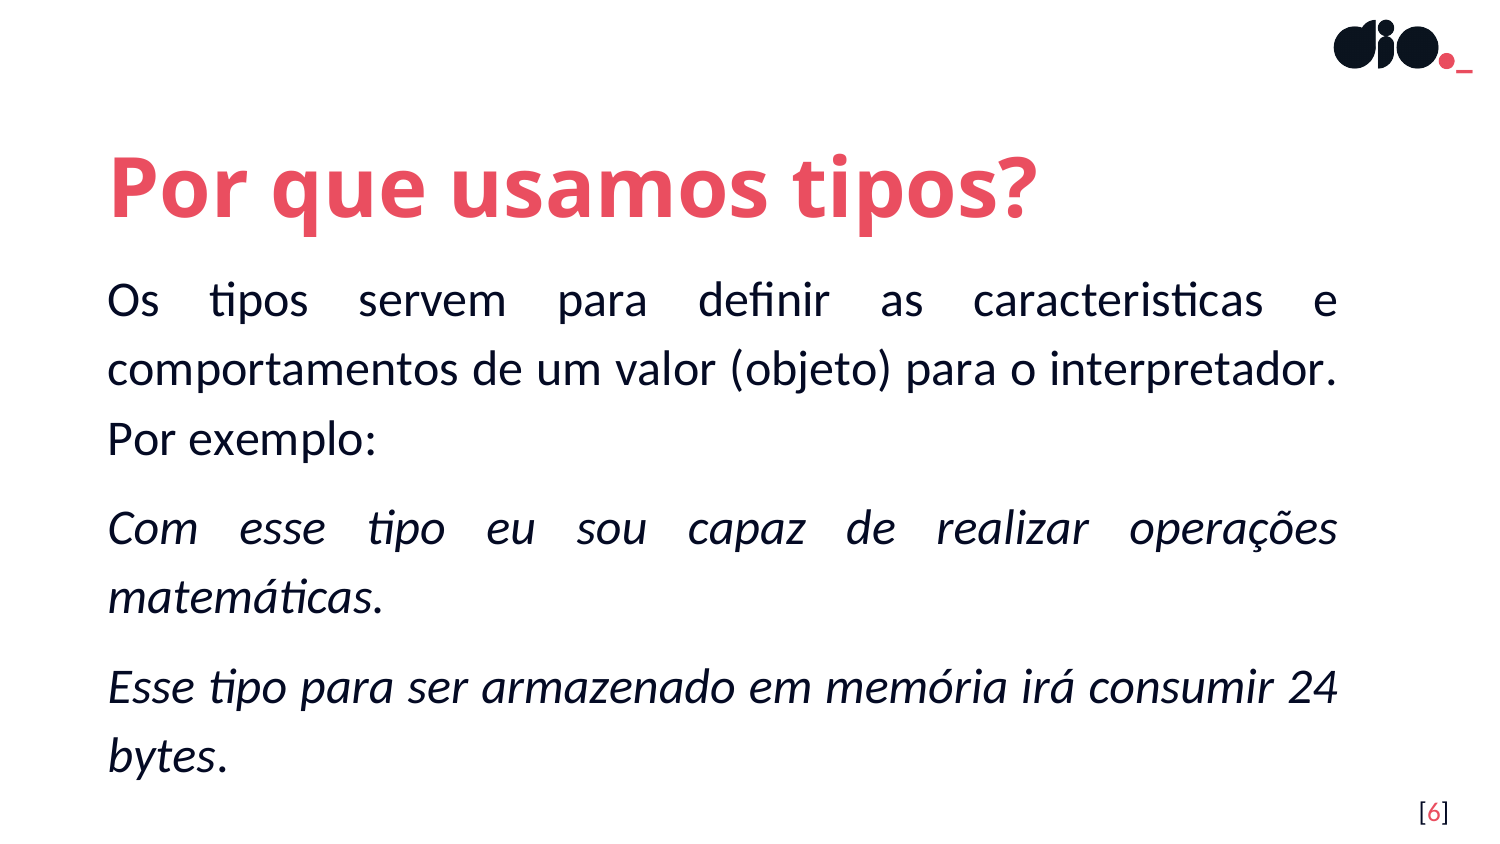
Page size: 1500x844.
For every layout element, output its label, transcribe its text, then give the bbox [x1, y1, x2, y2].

text_box Por que usamos tipos? [92, 104, 1408, 243]
text_box Os tipos servem para definir as caracteristicas e comportamentos de um valor (objeto) para o interpretador. Por exemplo: Com esse tipo eu sou capaz de realizar operações matemáticas. Esse tipo para ser armazenado em memória irá consumir 24 bytes. [92, 243, 1408, 749]
text_box [] [1403, 779, 1494, 844]
